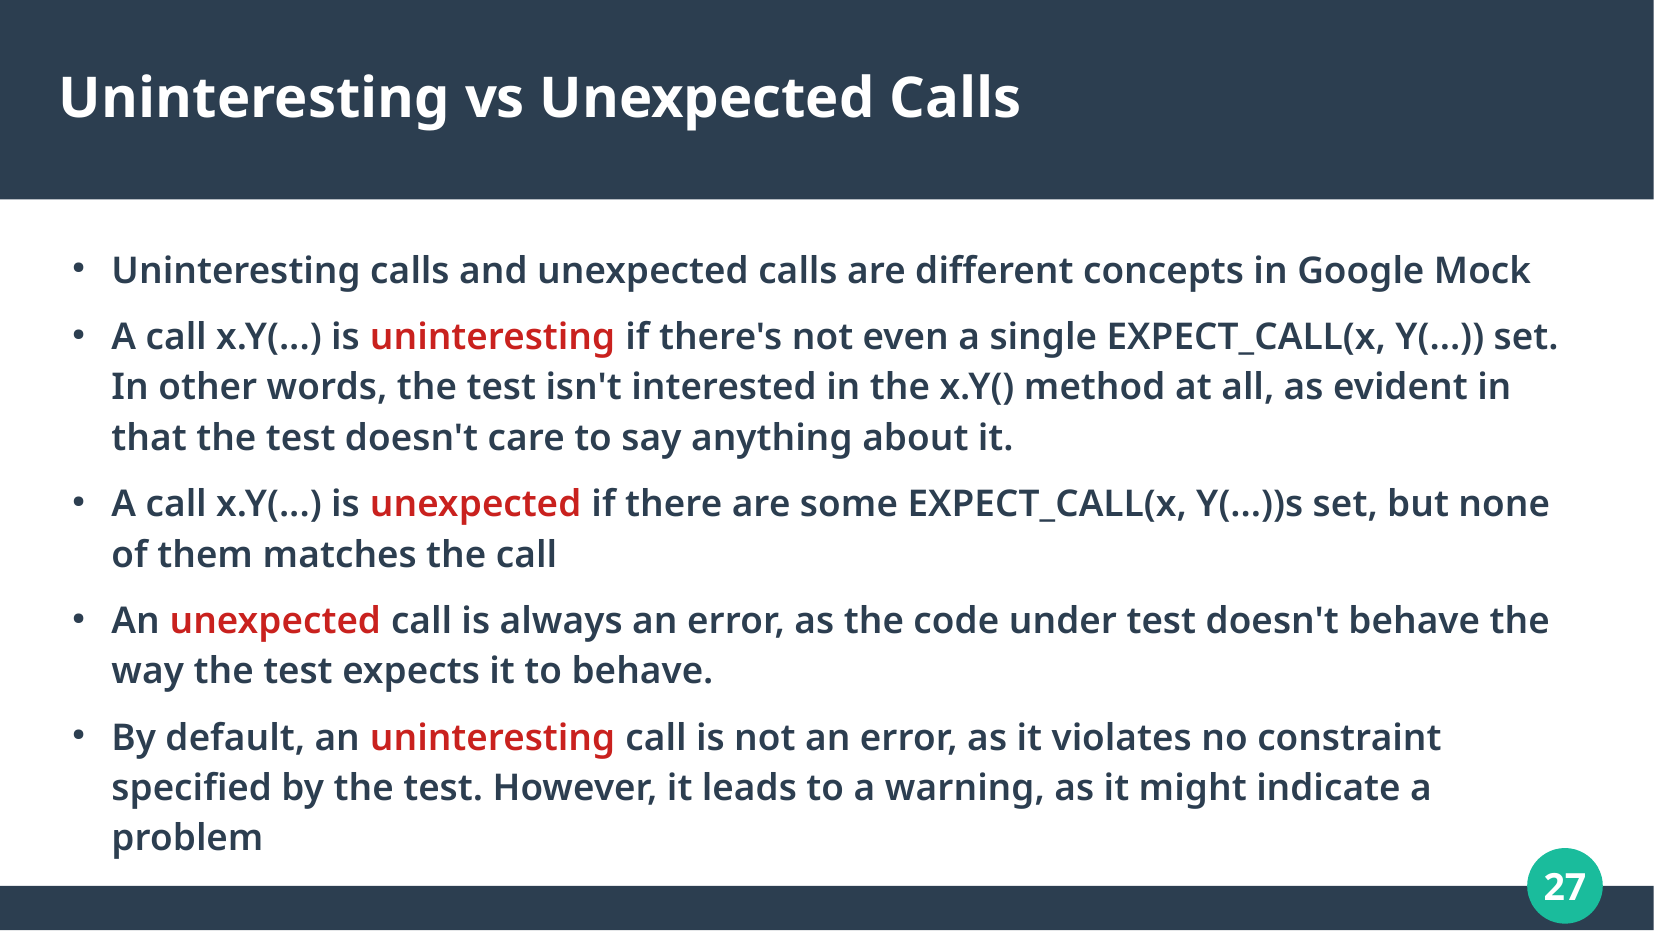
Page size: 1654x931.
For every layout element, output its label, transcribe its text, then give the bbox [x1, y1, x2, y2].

list Uninteresting calls and unexpected calls are different concepts in Google Mock A call x.Y(...) is uninteresting if there's not even a single EXPECT_CALL(x, Y(...)) set. In other words, the test isn't interested in the x.Y() method at all, as evident in that the test doesn't care to say anything about it. A call x.Y(...) is unexpected if there are some EXPECT_CALL(x, Y(...))s set, but none of them matches the call An unexpected call is always an error, as the code under test doesn't behave the way the test expects it to behave. By default, an uninteresting call is not an error, as it violates no constraint specified by the test. However, it leads to a warning, as it might indicate a problem [59, 243, 1595, 864]
title Uninteresting vs Unexpected Calls [59, 37, 1595, 155]
